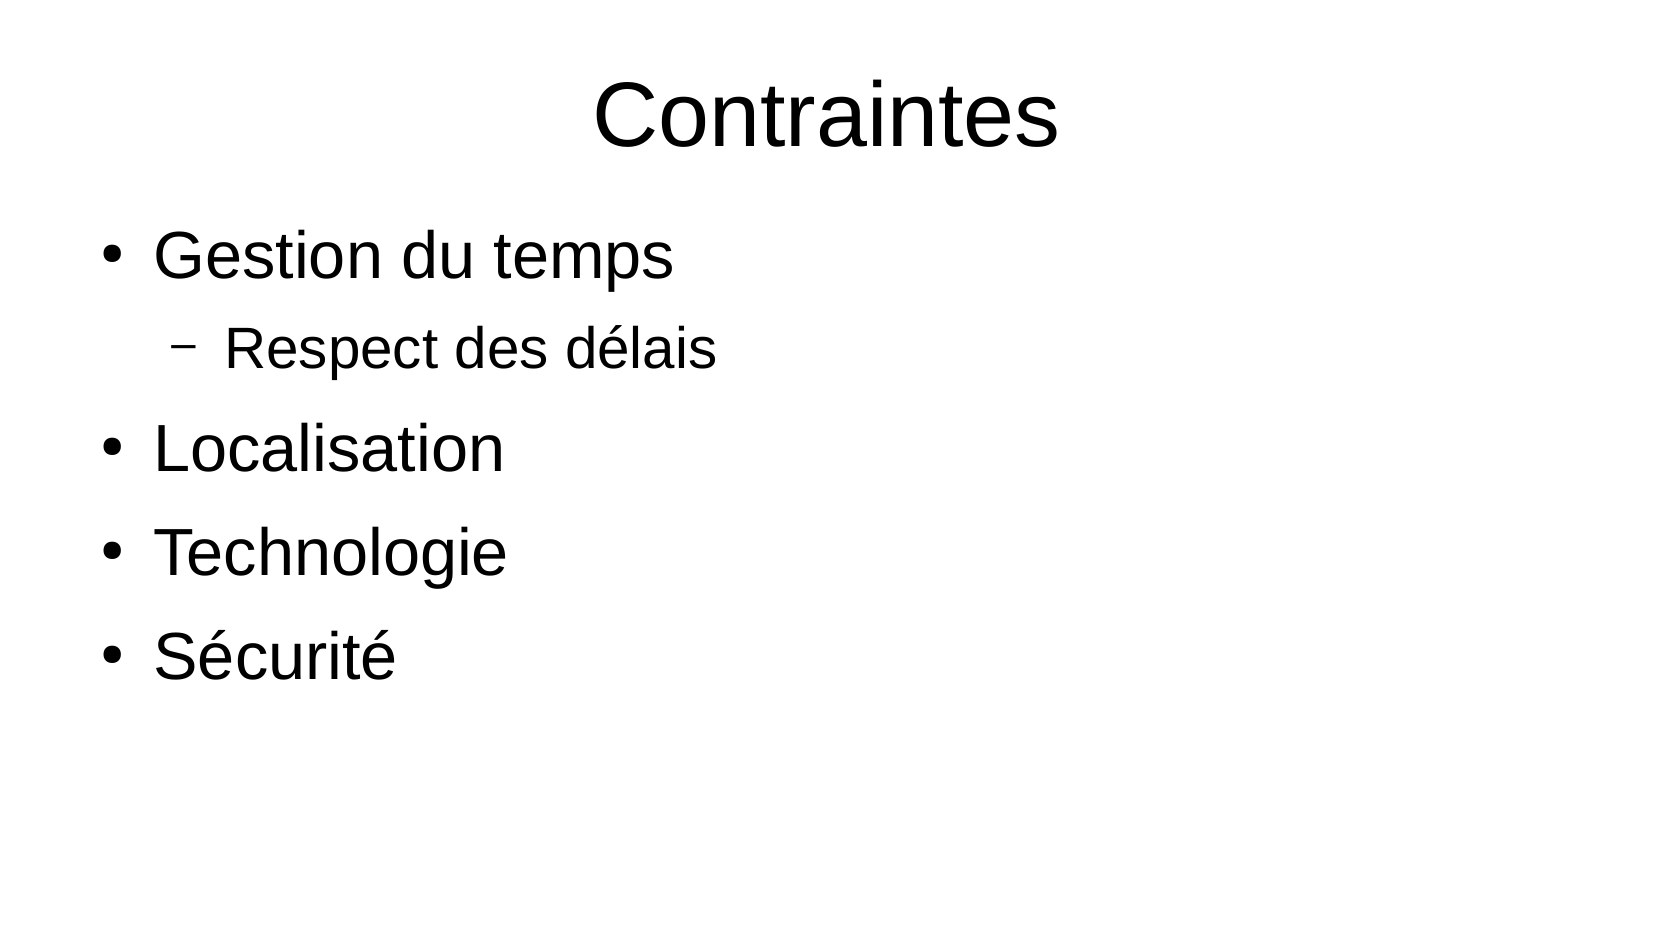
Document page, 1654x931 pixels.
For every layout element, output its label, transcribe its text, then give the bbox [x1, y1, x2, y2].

title Contraintes [82, 37, 1571, 193]
list Gestion du temps Respect des délais Localisation Technologie Sécurité [82, 217, 1571, 758]
